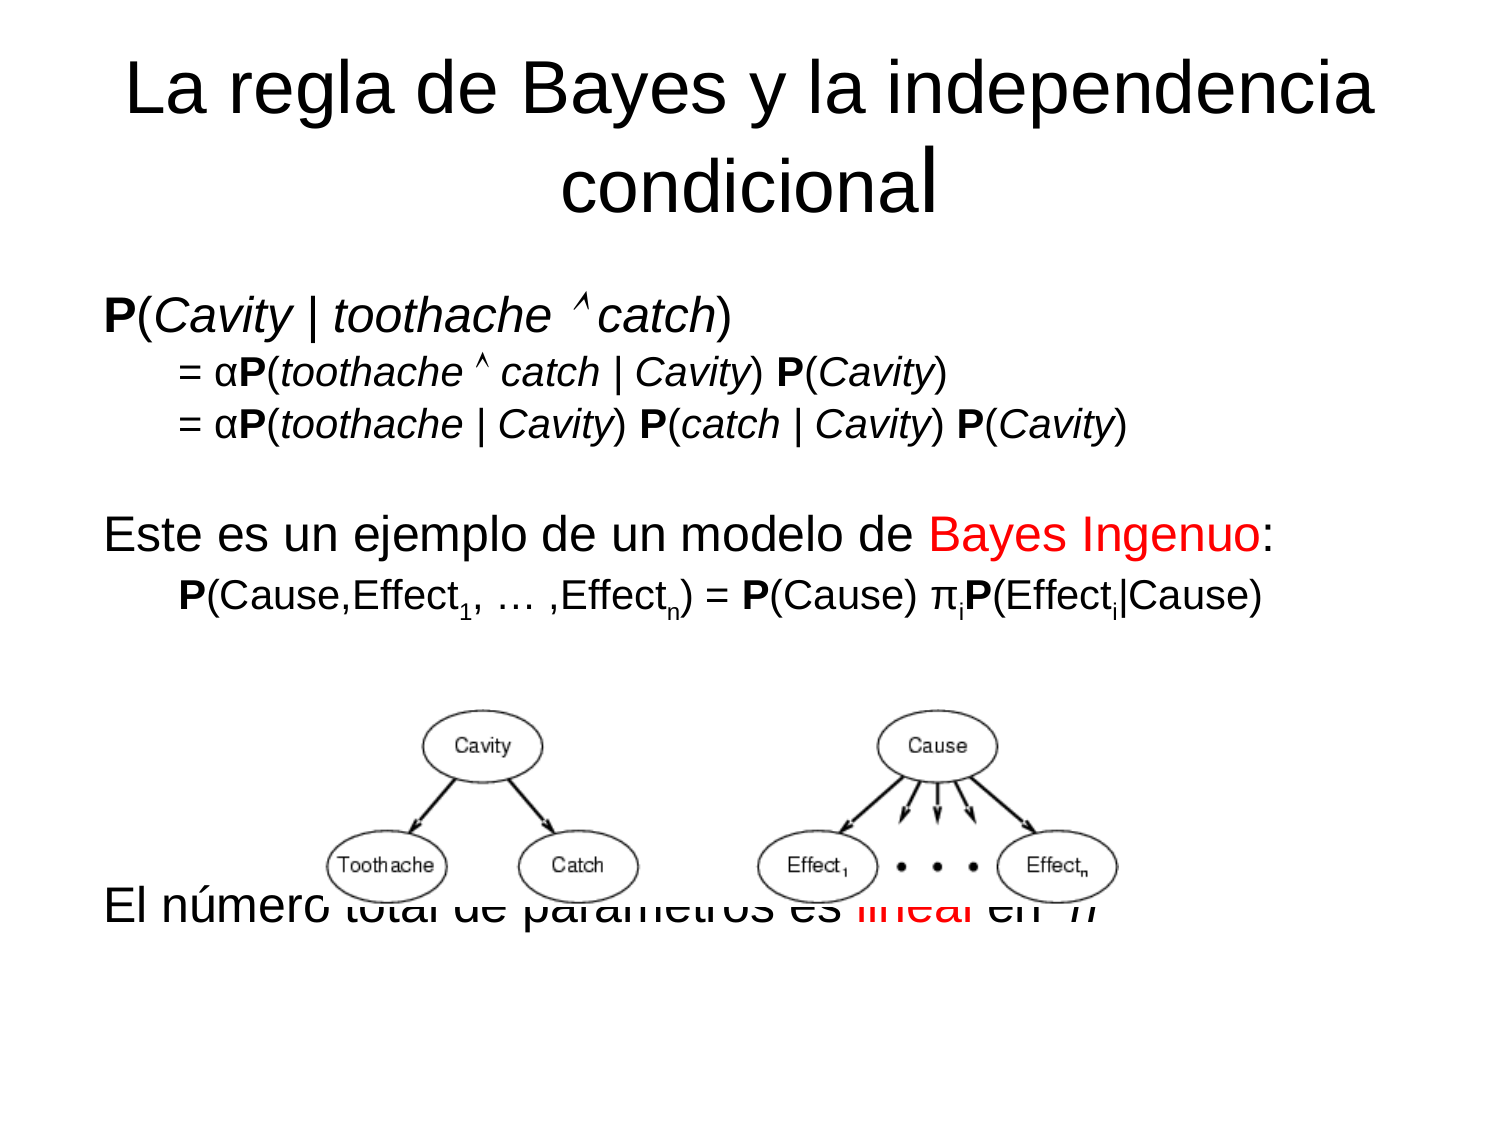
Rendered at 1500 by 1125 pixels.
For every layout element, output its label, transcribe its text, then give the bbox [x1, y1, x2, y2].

picture [323, 709, 1119, 907]
list P(Cavity | toothache  catch) = αP(toothache  catch | Cavity) P(Cavity) = αP(toothache | Cavity) P(catch | Cavity) P(Cavity) Este es un ejemplo de un modelo de Bayes Ingenuo: P(Cause,Effect1, … ,Effectn) = P(Cause) πiP(Effecti|Cause) El número total de parámetros es lineal en n [88, 284, 1439, 1034]
title La regla de Bayes y la independencia condicional [75, 33, 1426, 244]
